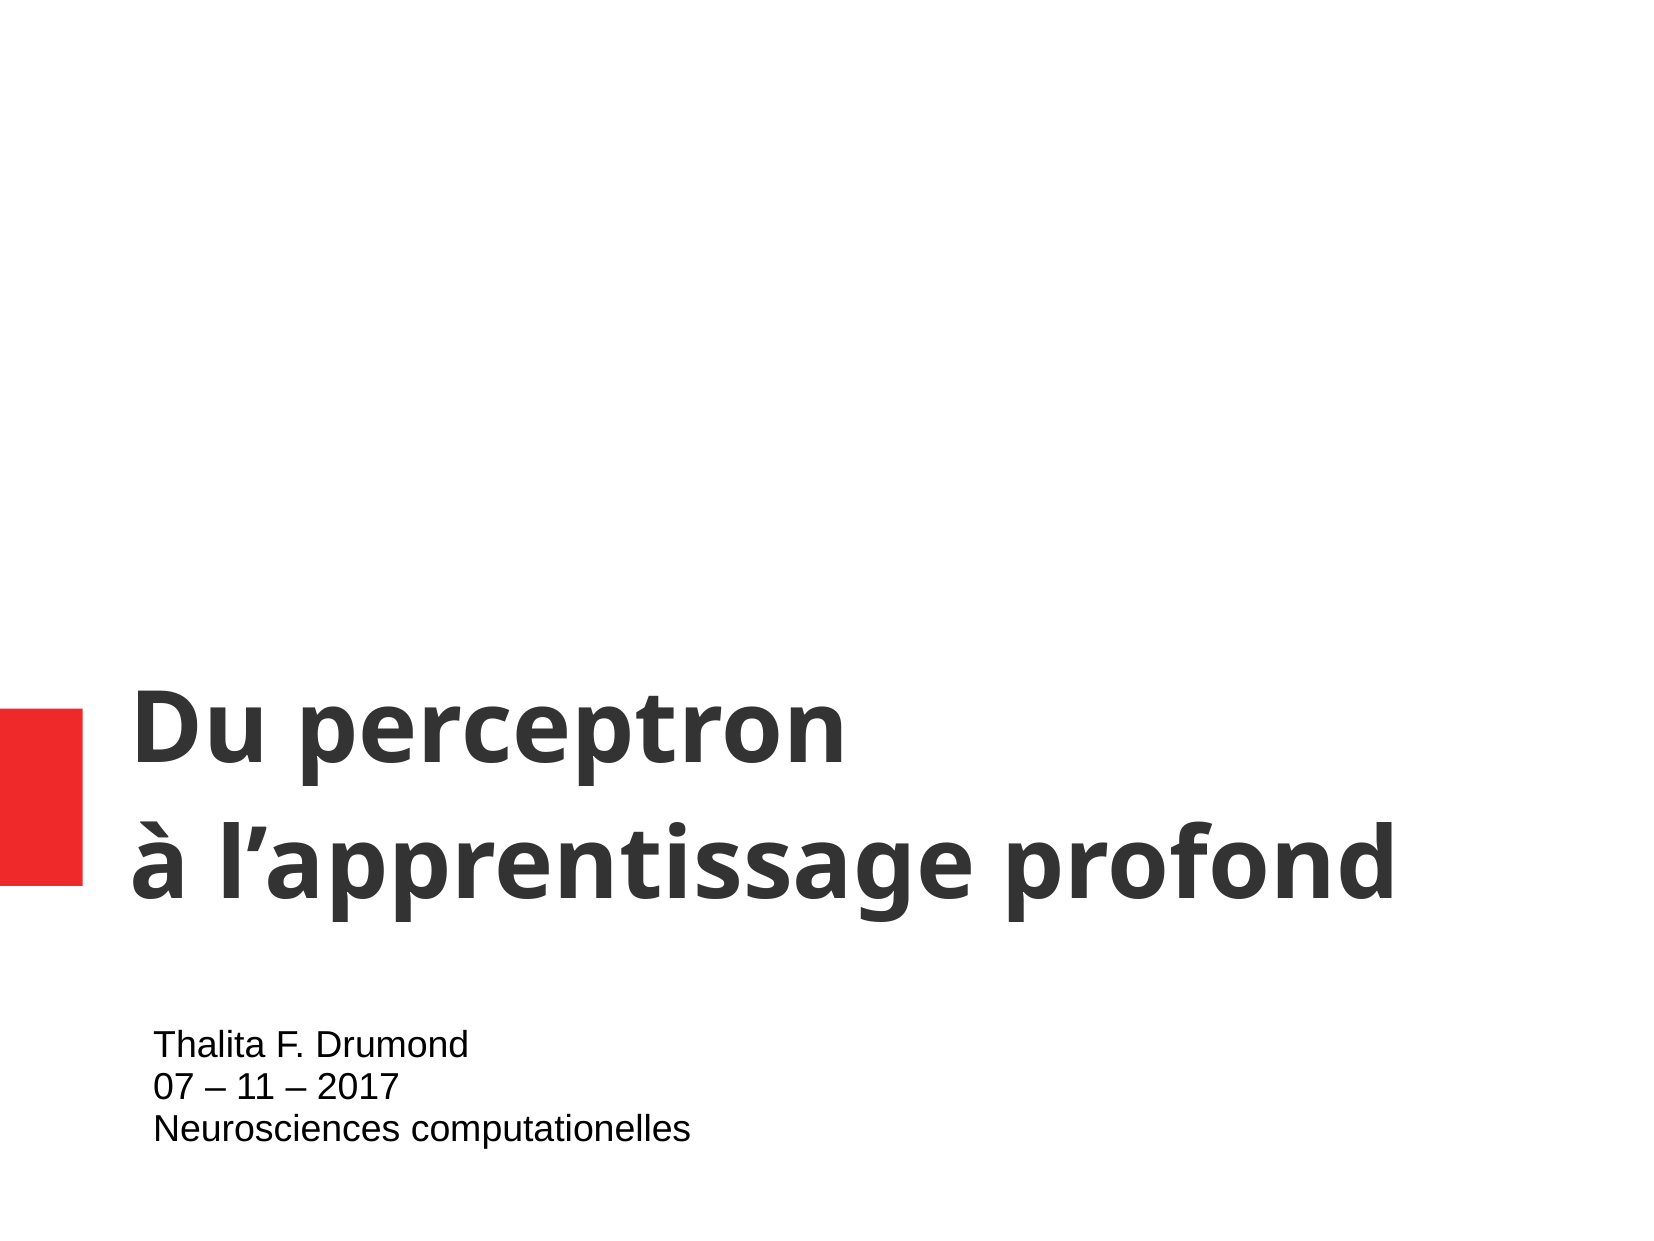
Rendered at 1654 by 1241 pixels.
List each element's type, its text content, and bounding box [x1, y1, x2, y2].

title Du perceptron à l’apprentissage profond [129, 616, 1536, 966]
text_box Thalita F. Drumond 07 – 11 – 2017 Neurosciences computationelles [138, 1015, 707, 1157]
